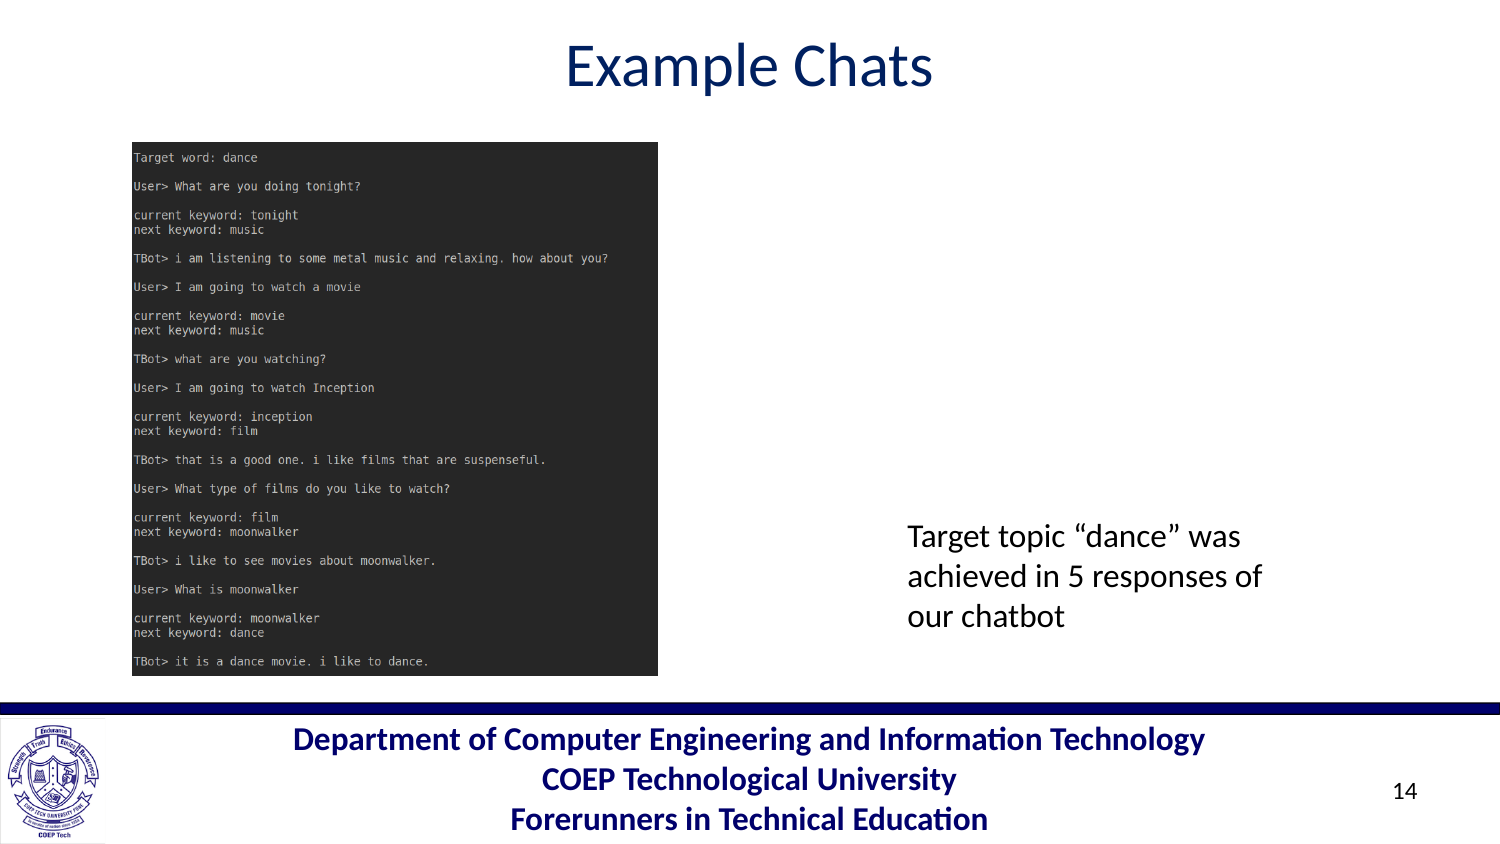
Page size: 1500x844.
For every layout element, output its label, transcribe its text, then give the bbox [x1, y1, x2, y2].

text_box Department of Computer Engineering and Information Technology COEP Technological University Forerunners in Technical Education [264, 702, 1235, 837]
text_box [0, 718, 106, 844]
picture [132, 142, 658, 676]
text_box Target topic “dance” was achieved in 5 responses of our chatbot [892, 499, 1286, 650]
text_box Example Chats [7, 9, 1493, 100]
text_box 14 [1235, 768, 1418, 805]
text_box [1235, 702, 1500, 715]
text_box [0, 702, 264, 715]
